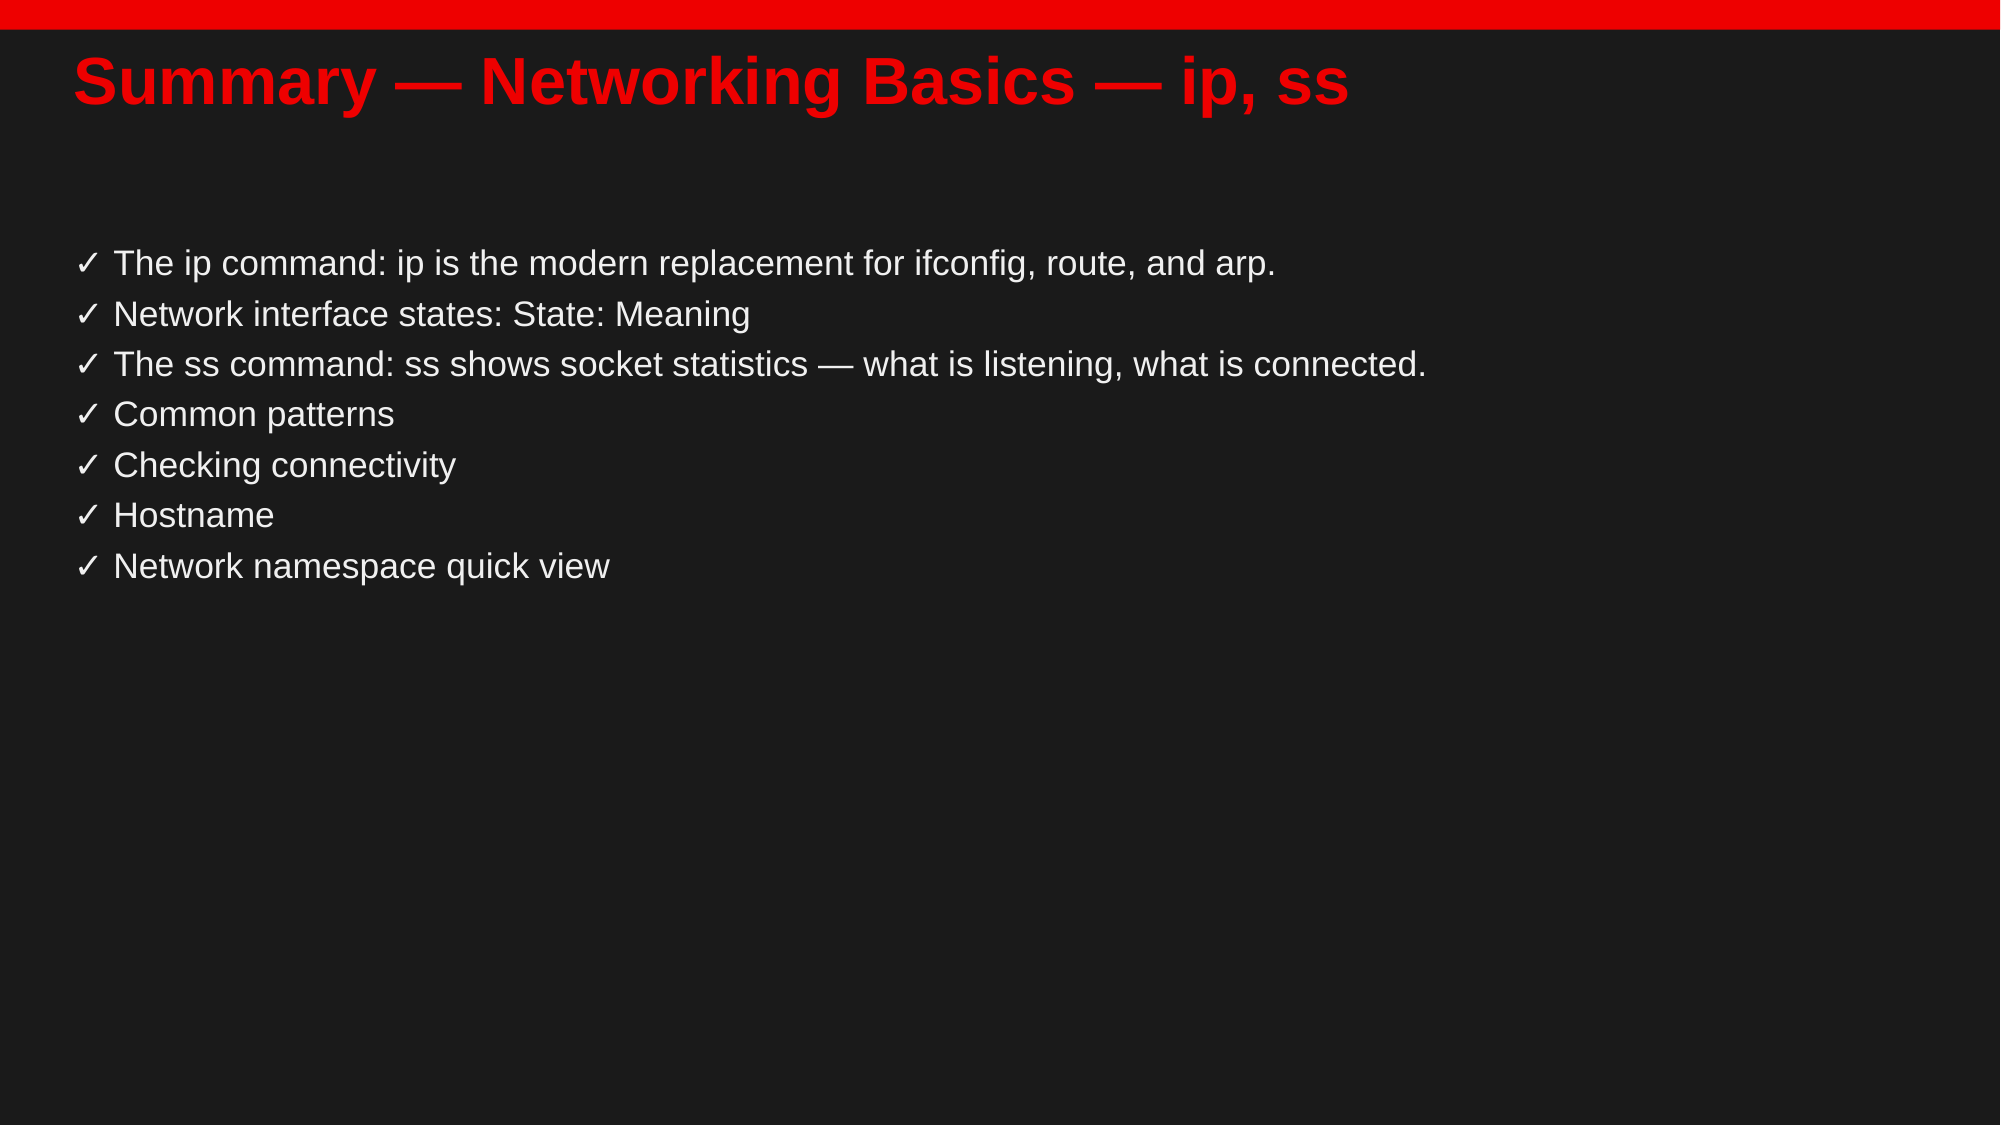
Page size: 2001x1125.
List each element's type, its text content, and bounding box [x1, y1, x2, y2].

text_box ✓ The ip command: ip is the modern replacement for ifconfig, route, and arp. ✓ Network interface states: State: Meaning ✓ The ss command: ss shows socket statistics — what is listening, what is connected. ✓ Common patterns ✓ Checking connectivity ✓ Hostname ✓ Network namespace quick view [59, 236, 1942, 1037]
text_box Summary — Networking Basics — ip, ss [59, 36, 1942, 208]
text_box [0, 0, 2001, 30]
